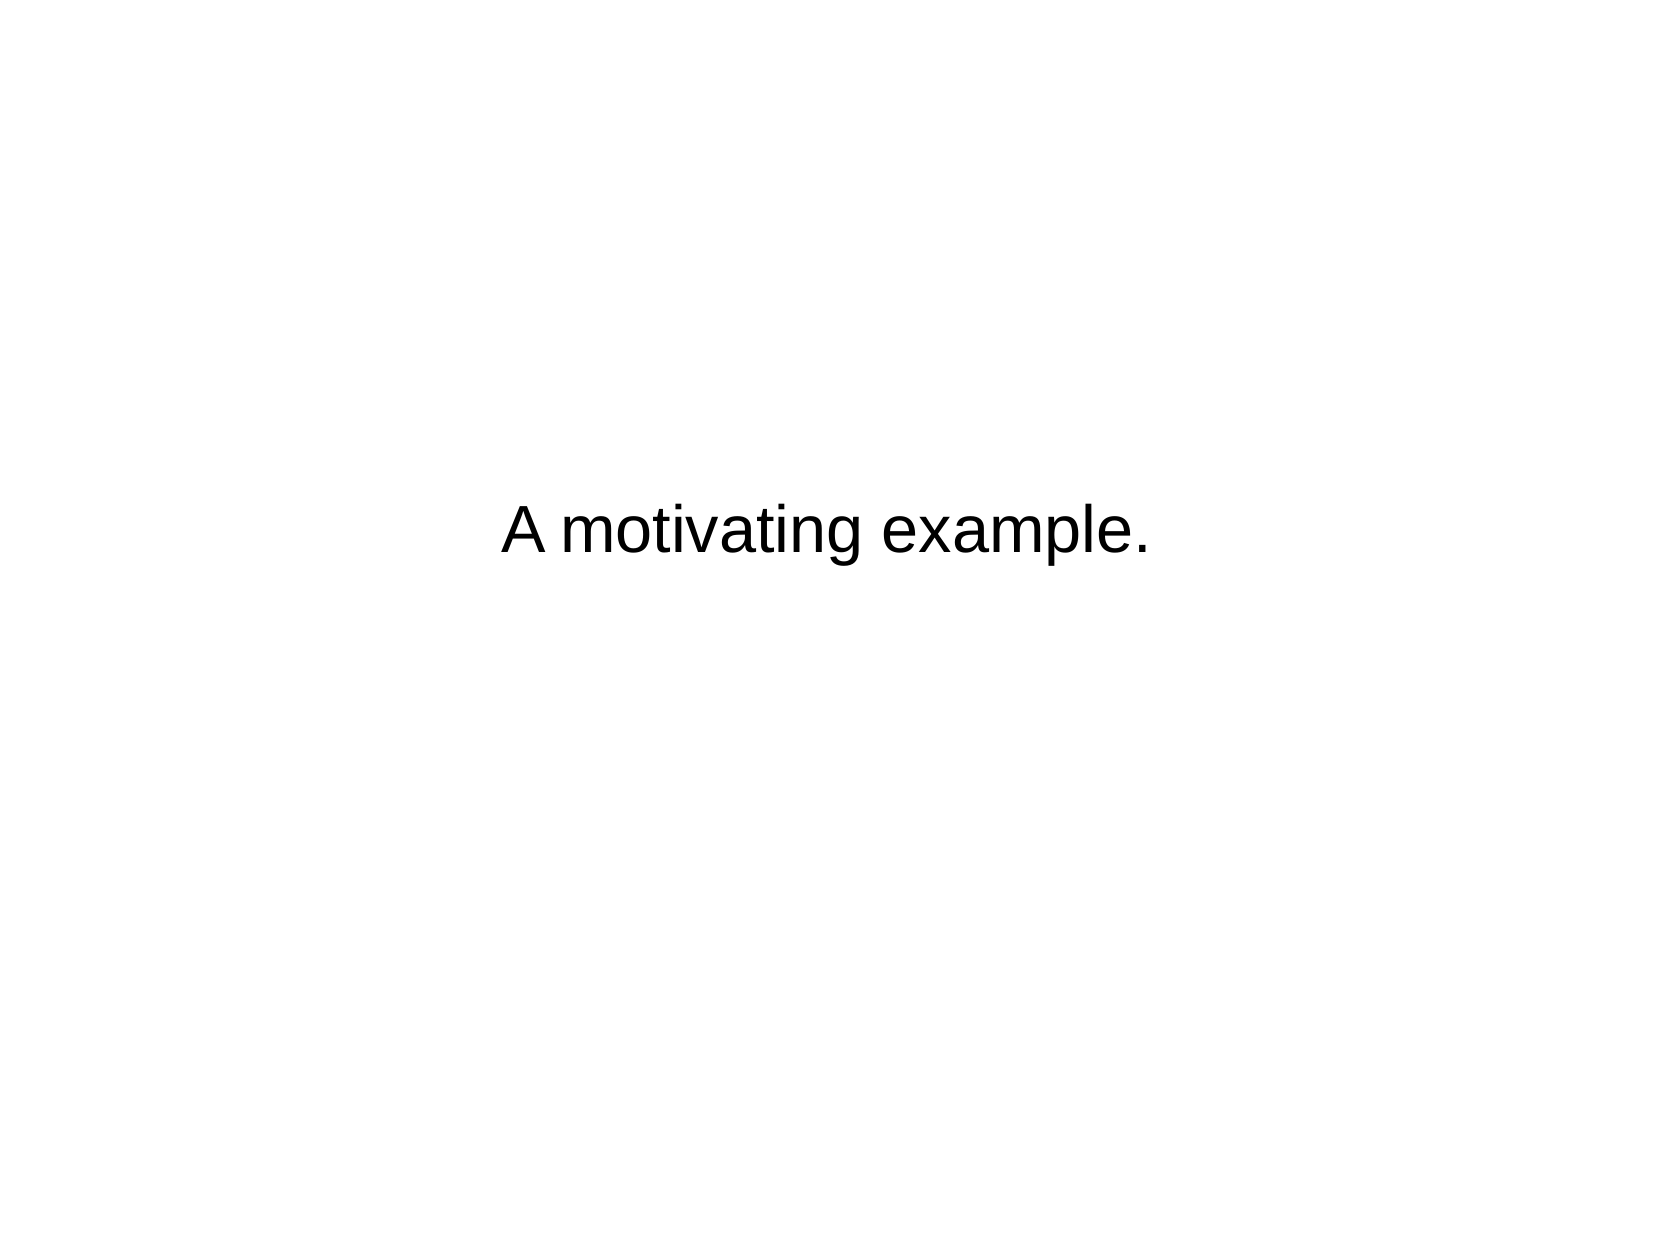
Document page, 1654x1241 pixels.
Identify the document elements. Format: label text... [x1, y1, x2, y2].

subtitle A motivating example. [82, 49, 1571, 1010]
